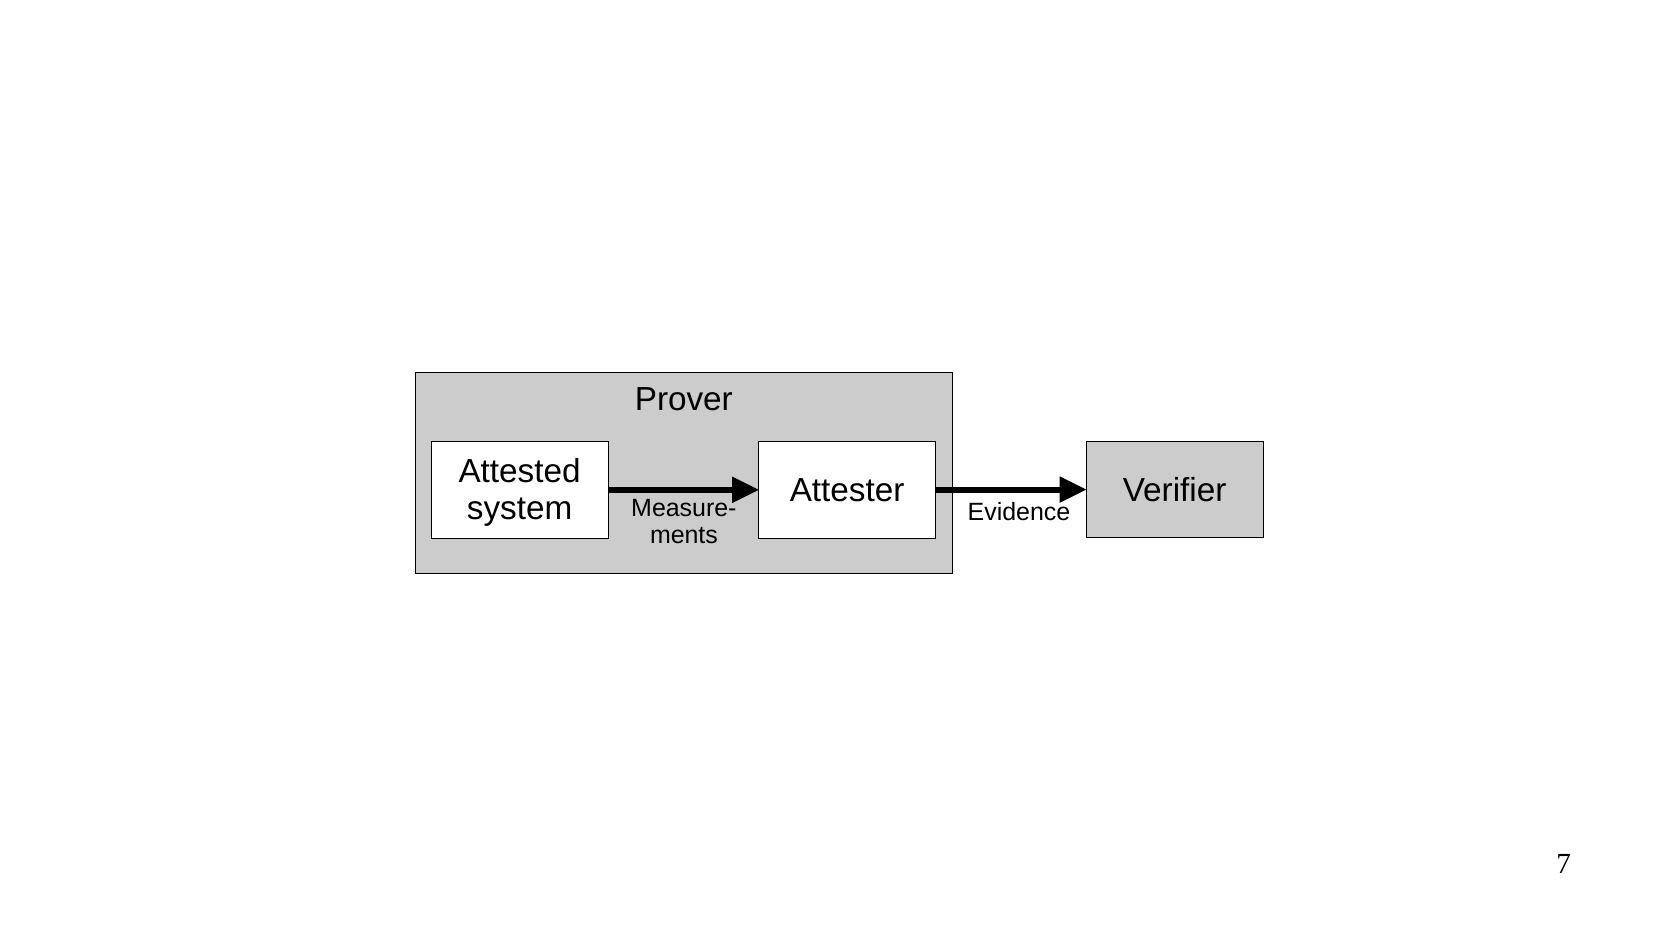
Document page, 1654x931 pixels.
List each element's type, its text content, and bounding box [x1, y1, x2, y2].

text_box Prover [415, 372, 953, 574]
text_box Evidence [952, 486, 1086, 538]
text_box Attested system [431, 441, 609, 539]
text_box Measure- ments [598, 486, 770, 557]
text_box Attester [758, 441, 936, 539]
text_box Verifier [1086, 441, 1264, 538]
